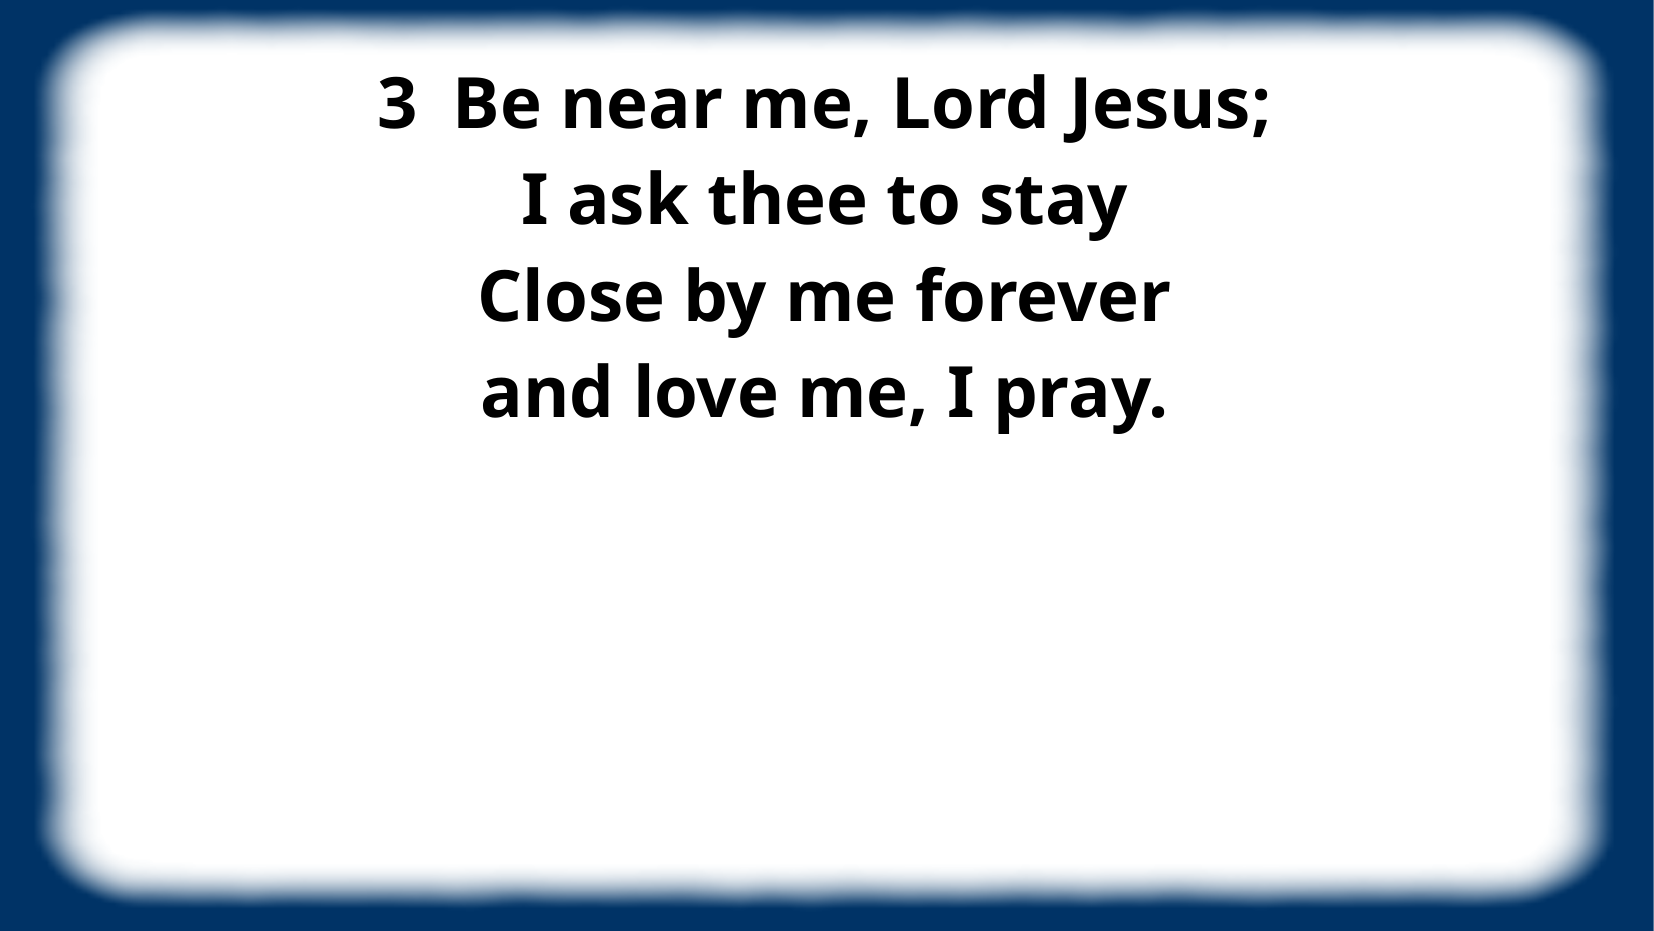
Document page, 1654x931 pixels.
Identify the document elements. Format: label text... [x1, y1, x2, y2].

text_box 3 Be near me, Lord Jesus; I ask thee to stay Close by me forever and love me, I pray. [75, 45, 1576, 466]
picture [0, 0, 1654, 931]
